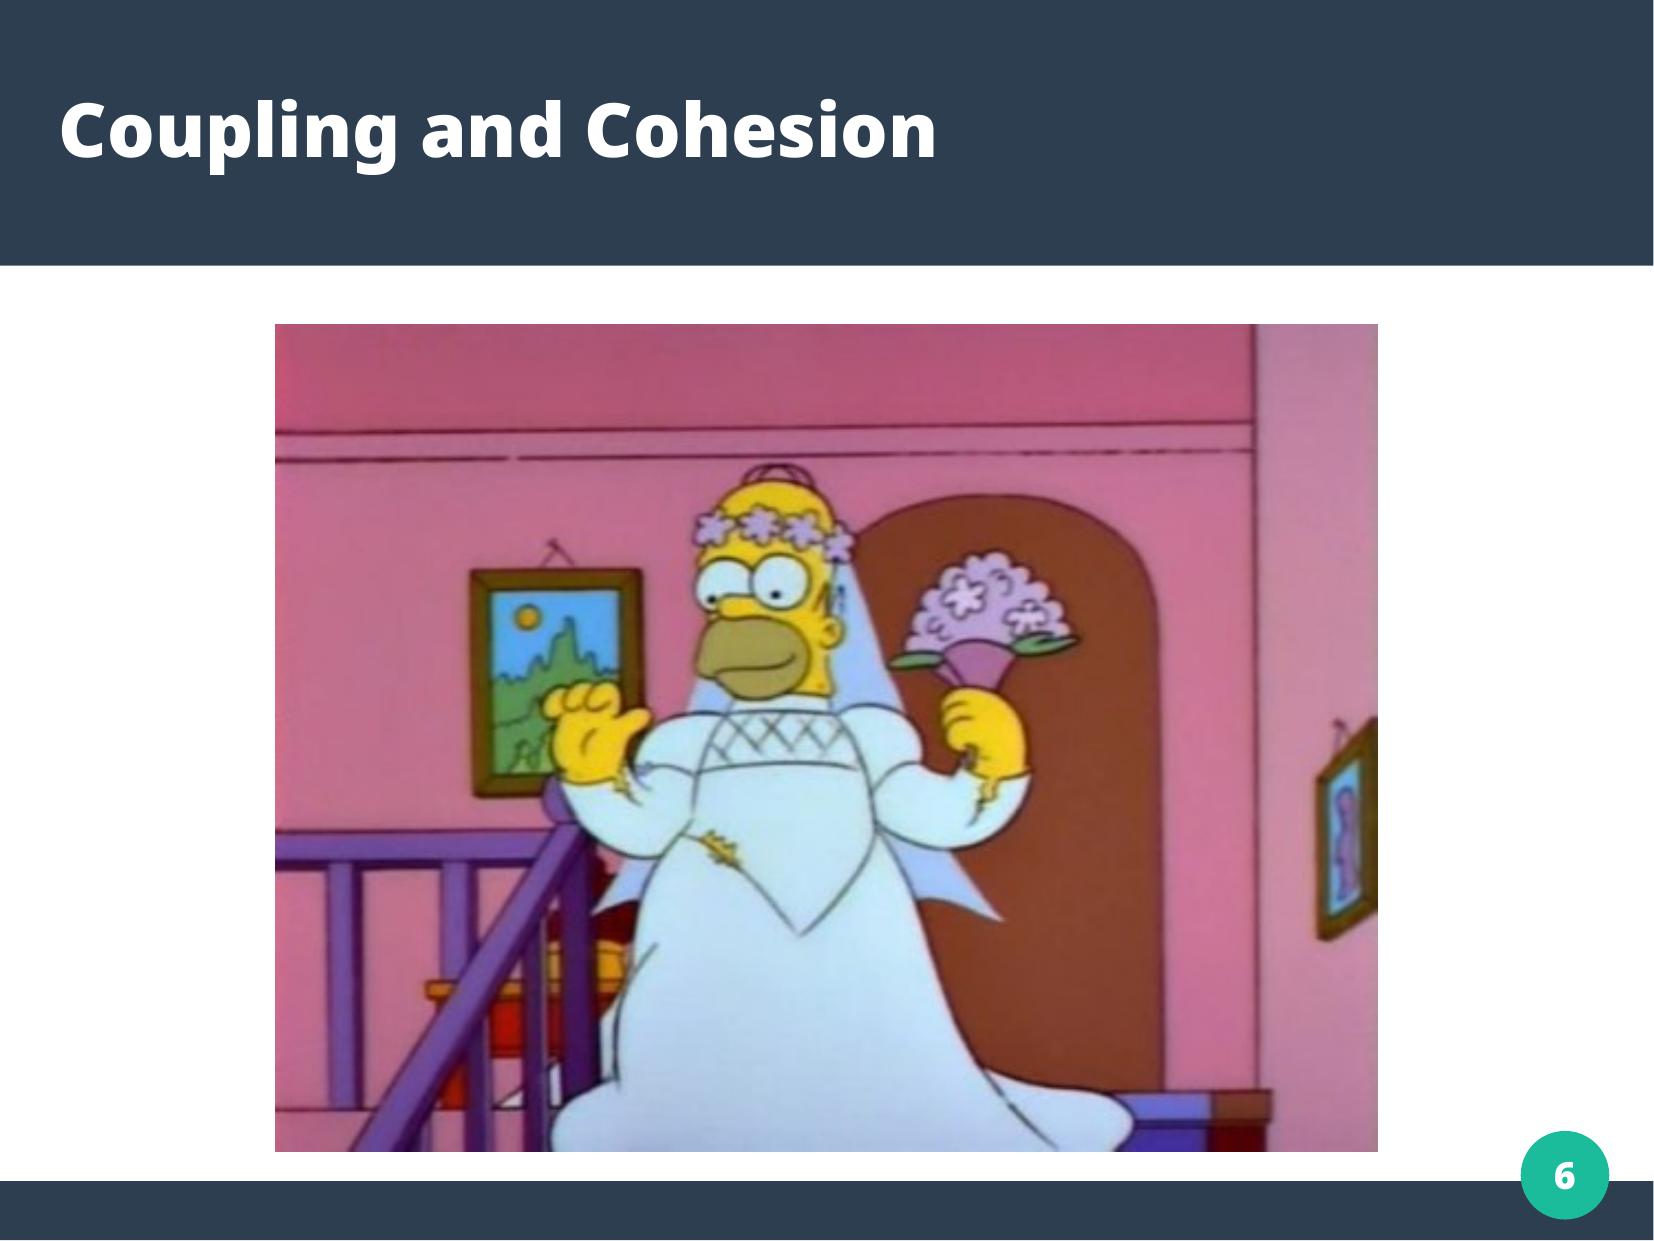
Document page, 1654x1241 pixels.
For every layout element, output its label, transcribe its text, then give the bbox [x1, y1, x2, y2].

picture [275, 324, 1378, 1152]
title Coupling and Cohesion [59, 49, 1595, 207]
